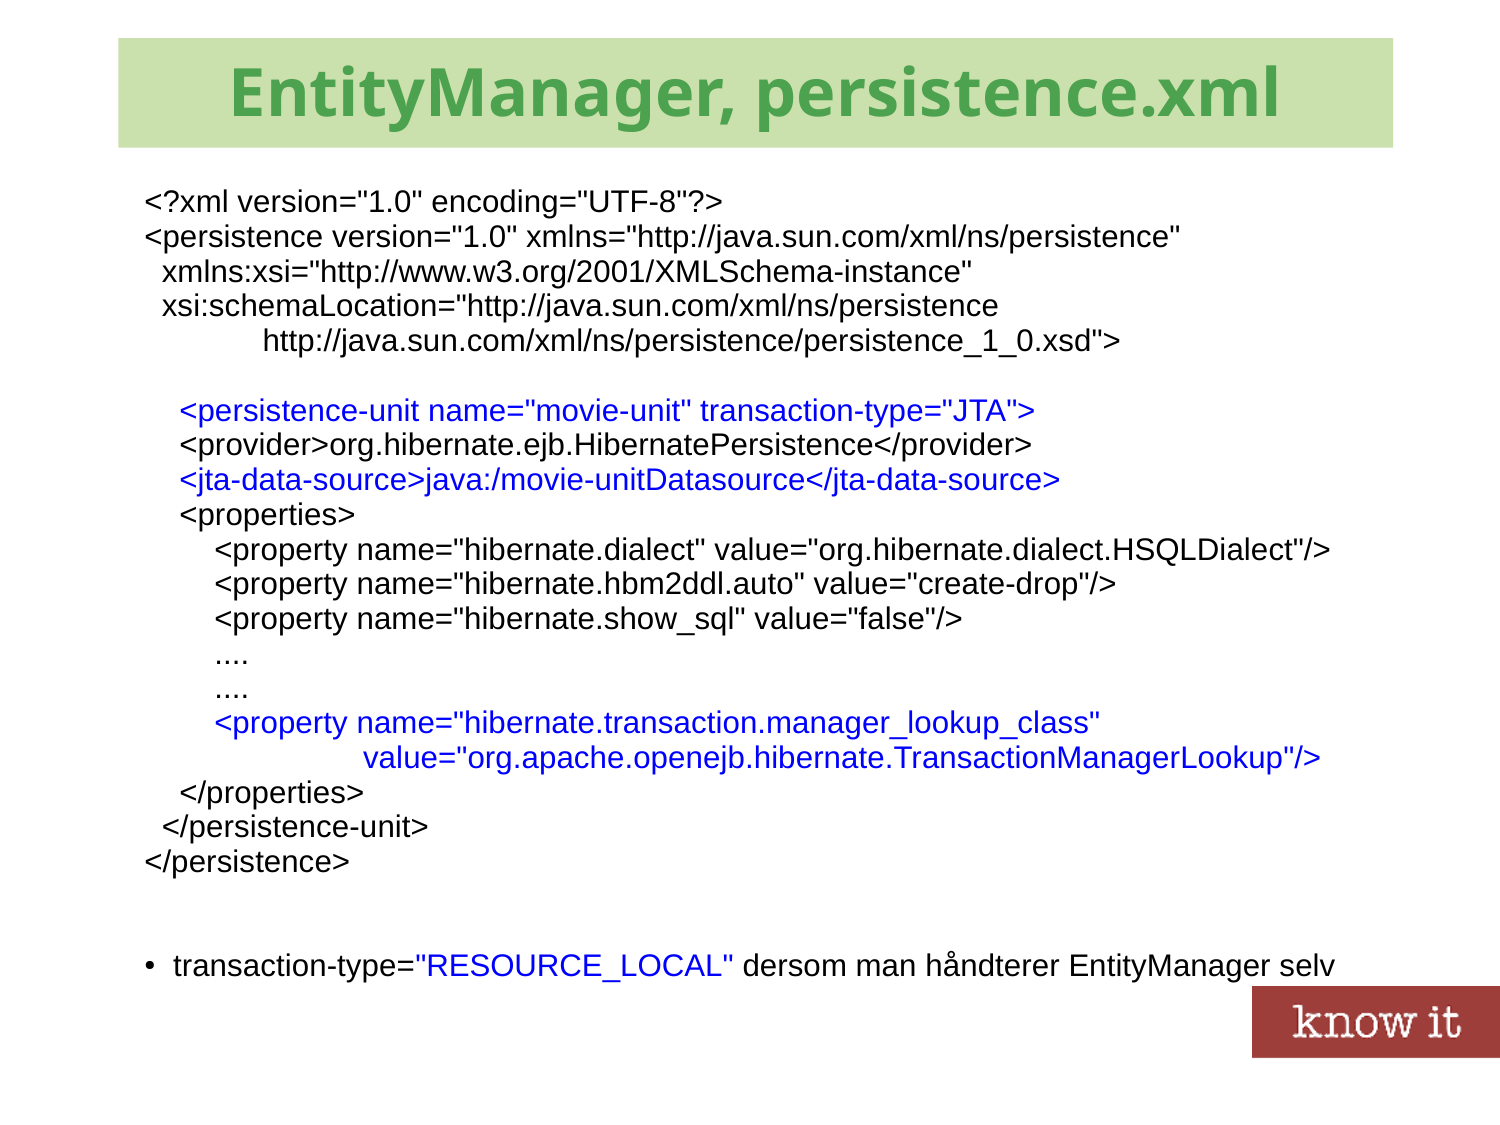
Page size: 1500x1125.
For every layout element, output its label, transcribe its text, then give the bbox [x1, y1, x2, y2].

text_box <?xml version="1.0" encoding="UTF-8"?> <persistence version="1.0" xmlns="http://java.sun.com/xml/ns/persistence" xmlns:xsi="http://www.w3.org/2001/XMLSchema-instance" xsi:schemaLocation="http://java.sun.com/xml/ns/persistence http://java.sun.com/xml/ns/persistence/persistence_1_0.xsd"> <persistence-unit name="movie-unit" transaction-type="JTA"> <provider>org.hibernate.ejb.HibernatePersistence</provider> <jta-data-source>java:/movie-unitDatasource</jta-data-source> <properties> <property name="hibernate.dialect" value="org.hibernate.dialect.HSQLDialect"/> <property name="hibernate.hbm2ddl.auto" value="create-drop"/> <property name="hibernate.show_sql" value="false"/> .... .... <property name="hibernate.transaction.manager_lookup_class" value="org.apache.openejb.hibernate.TransactionManagerLookup"/> </properties> </persistence-unit> </persistence> transaction-type="RESOURCE_LOCAL" dersom man håndterer EntityManager selv [129, 177, 1437, 1050]
picture [1252, 986, 1500, 1058]
text_box EntityManager, persistence.xml [118, 38, 1394, 148]
